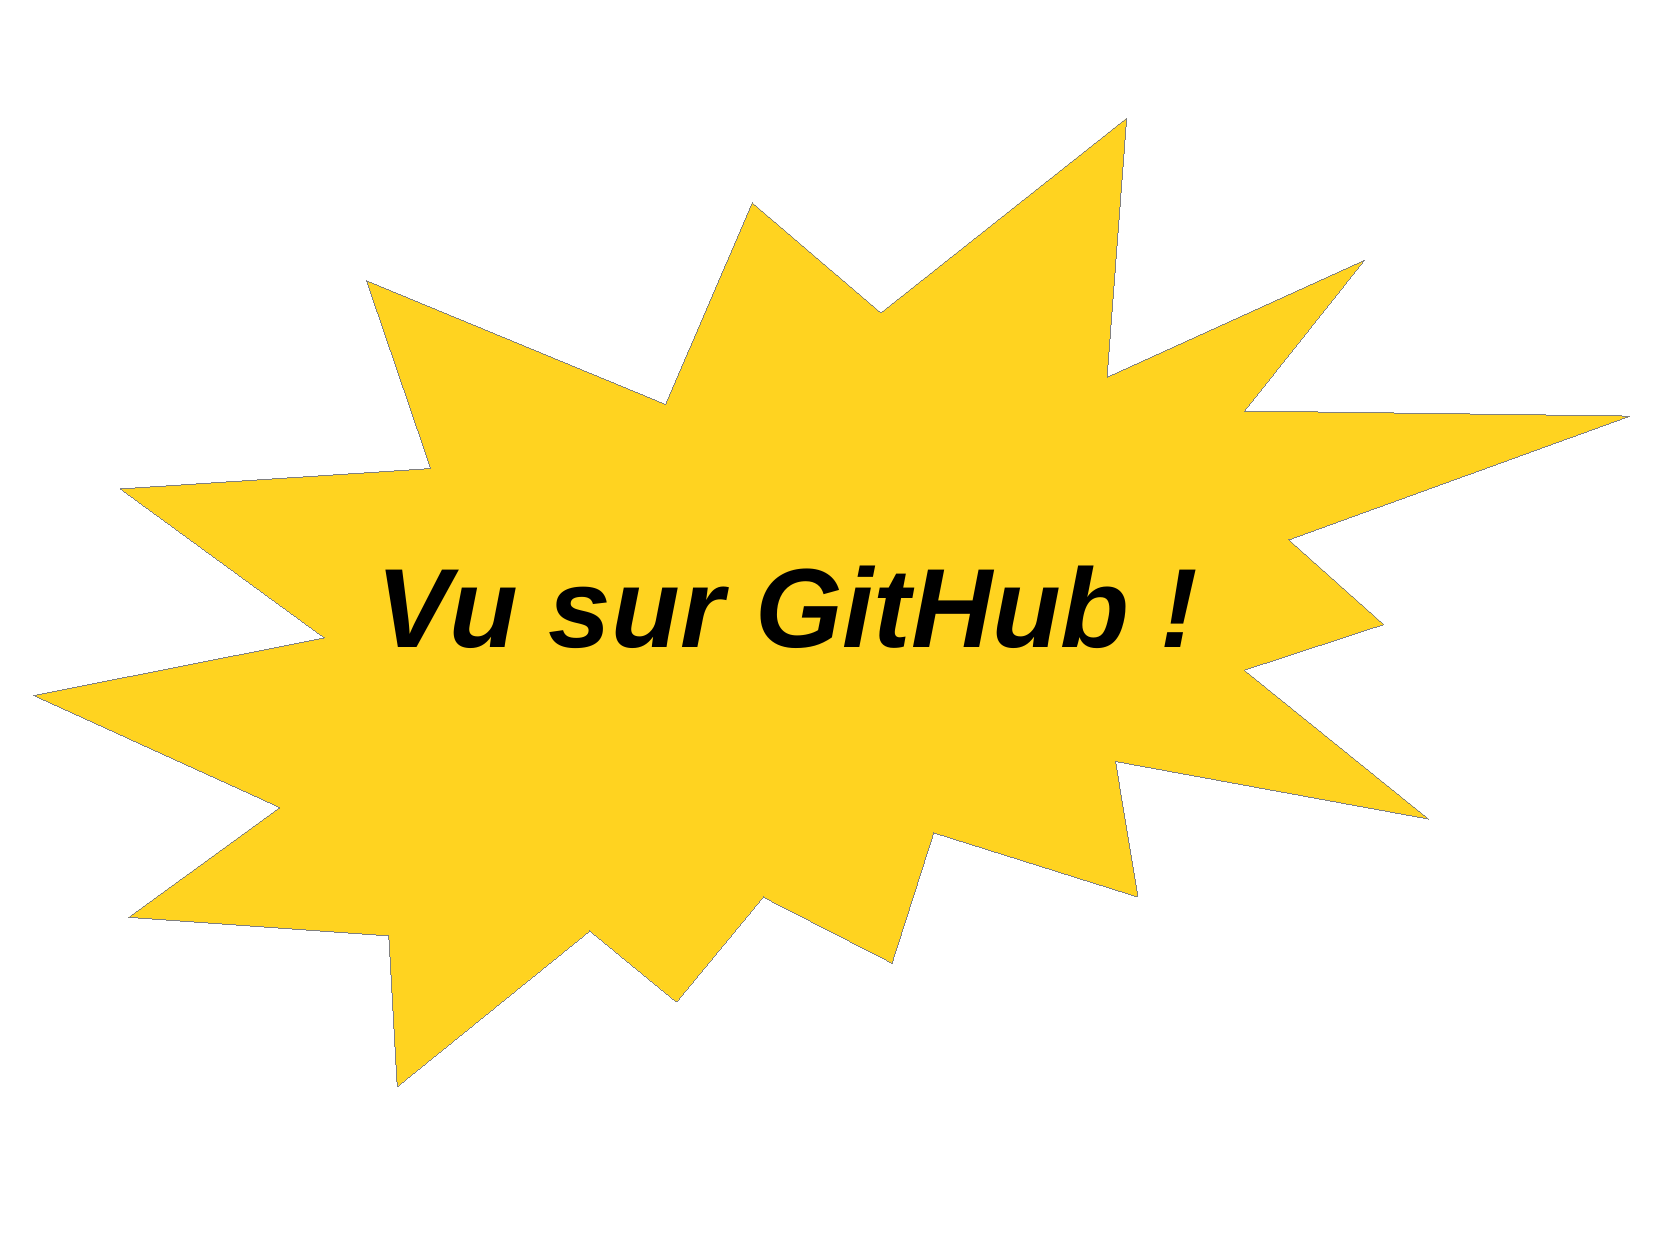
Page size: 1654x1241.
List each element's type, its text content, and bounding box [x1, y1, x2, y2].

text_box Vu sur GitHub ! [33, 118, 1630, 1087]
